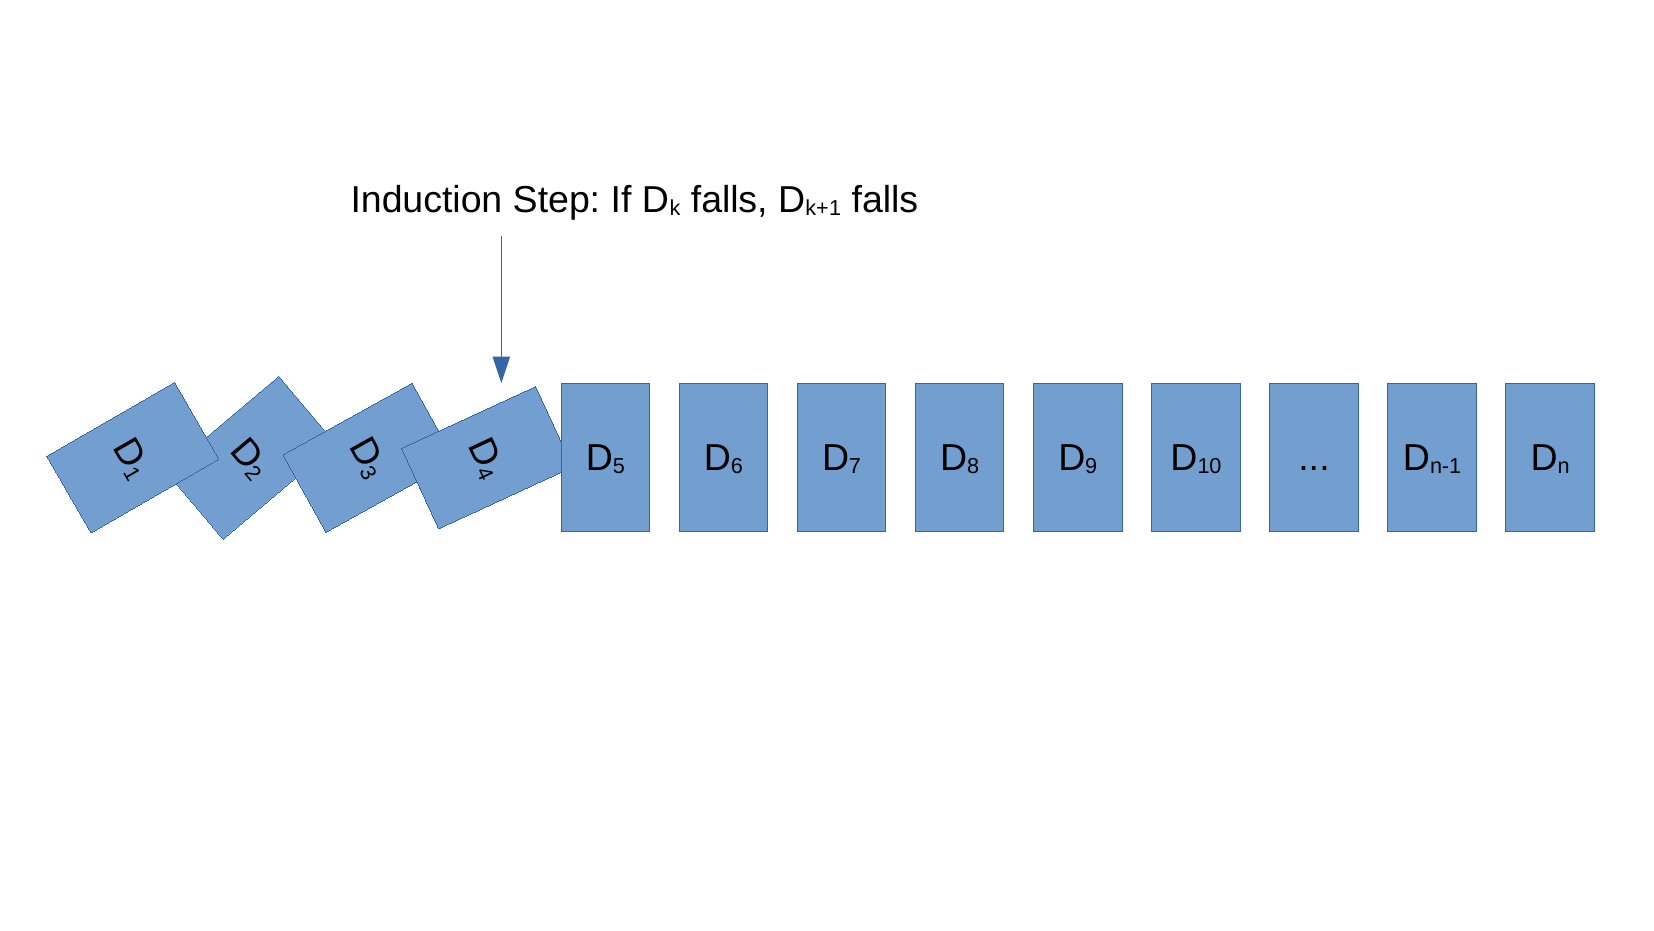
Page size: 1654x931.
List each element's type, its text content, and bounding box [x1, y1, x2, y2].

text_box D7 [797, 383, 886, 532]
text_box D8 [915, 383, 1004, 532]
text_box D3 [283, 383, 439, 533]
text_box D2 [176, 376, 325, 540]
text_box D5 [561, 383, 650, 532]
text_box Dn-1 [1387, 383, 1477, 532]
text_box D1 [46, 382, 219, 533]
text_box ... [1269, 383, 1359, 532]
text_box D4 [401, 386, 561, 529]
text_box Dn [1505, 383, 1595, 532]
text_box D6 [679, 383, 768, 532]
text_box Induction Step: If Dk falls, Dk+1 falls [335, 171, 934, 229]
text_box D9 [1033, 383, 1123, 532]
text_box D10 [1151, 383, 1241, 532]
